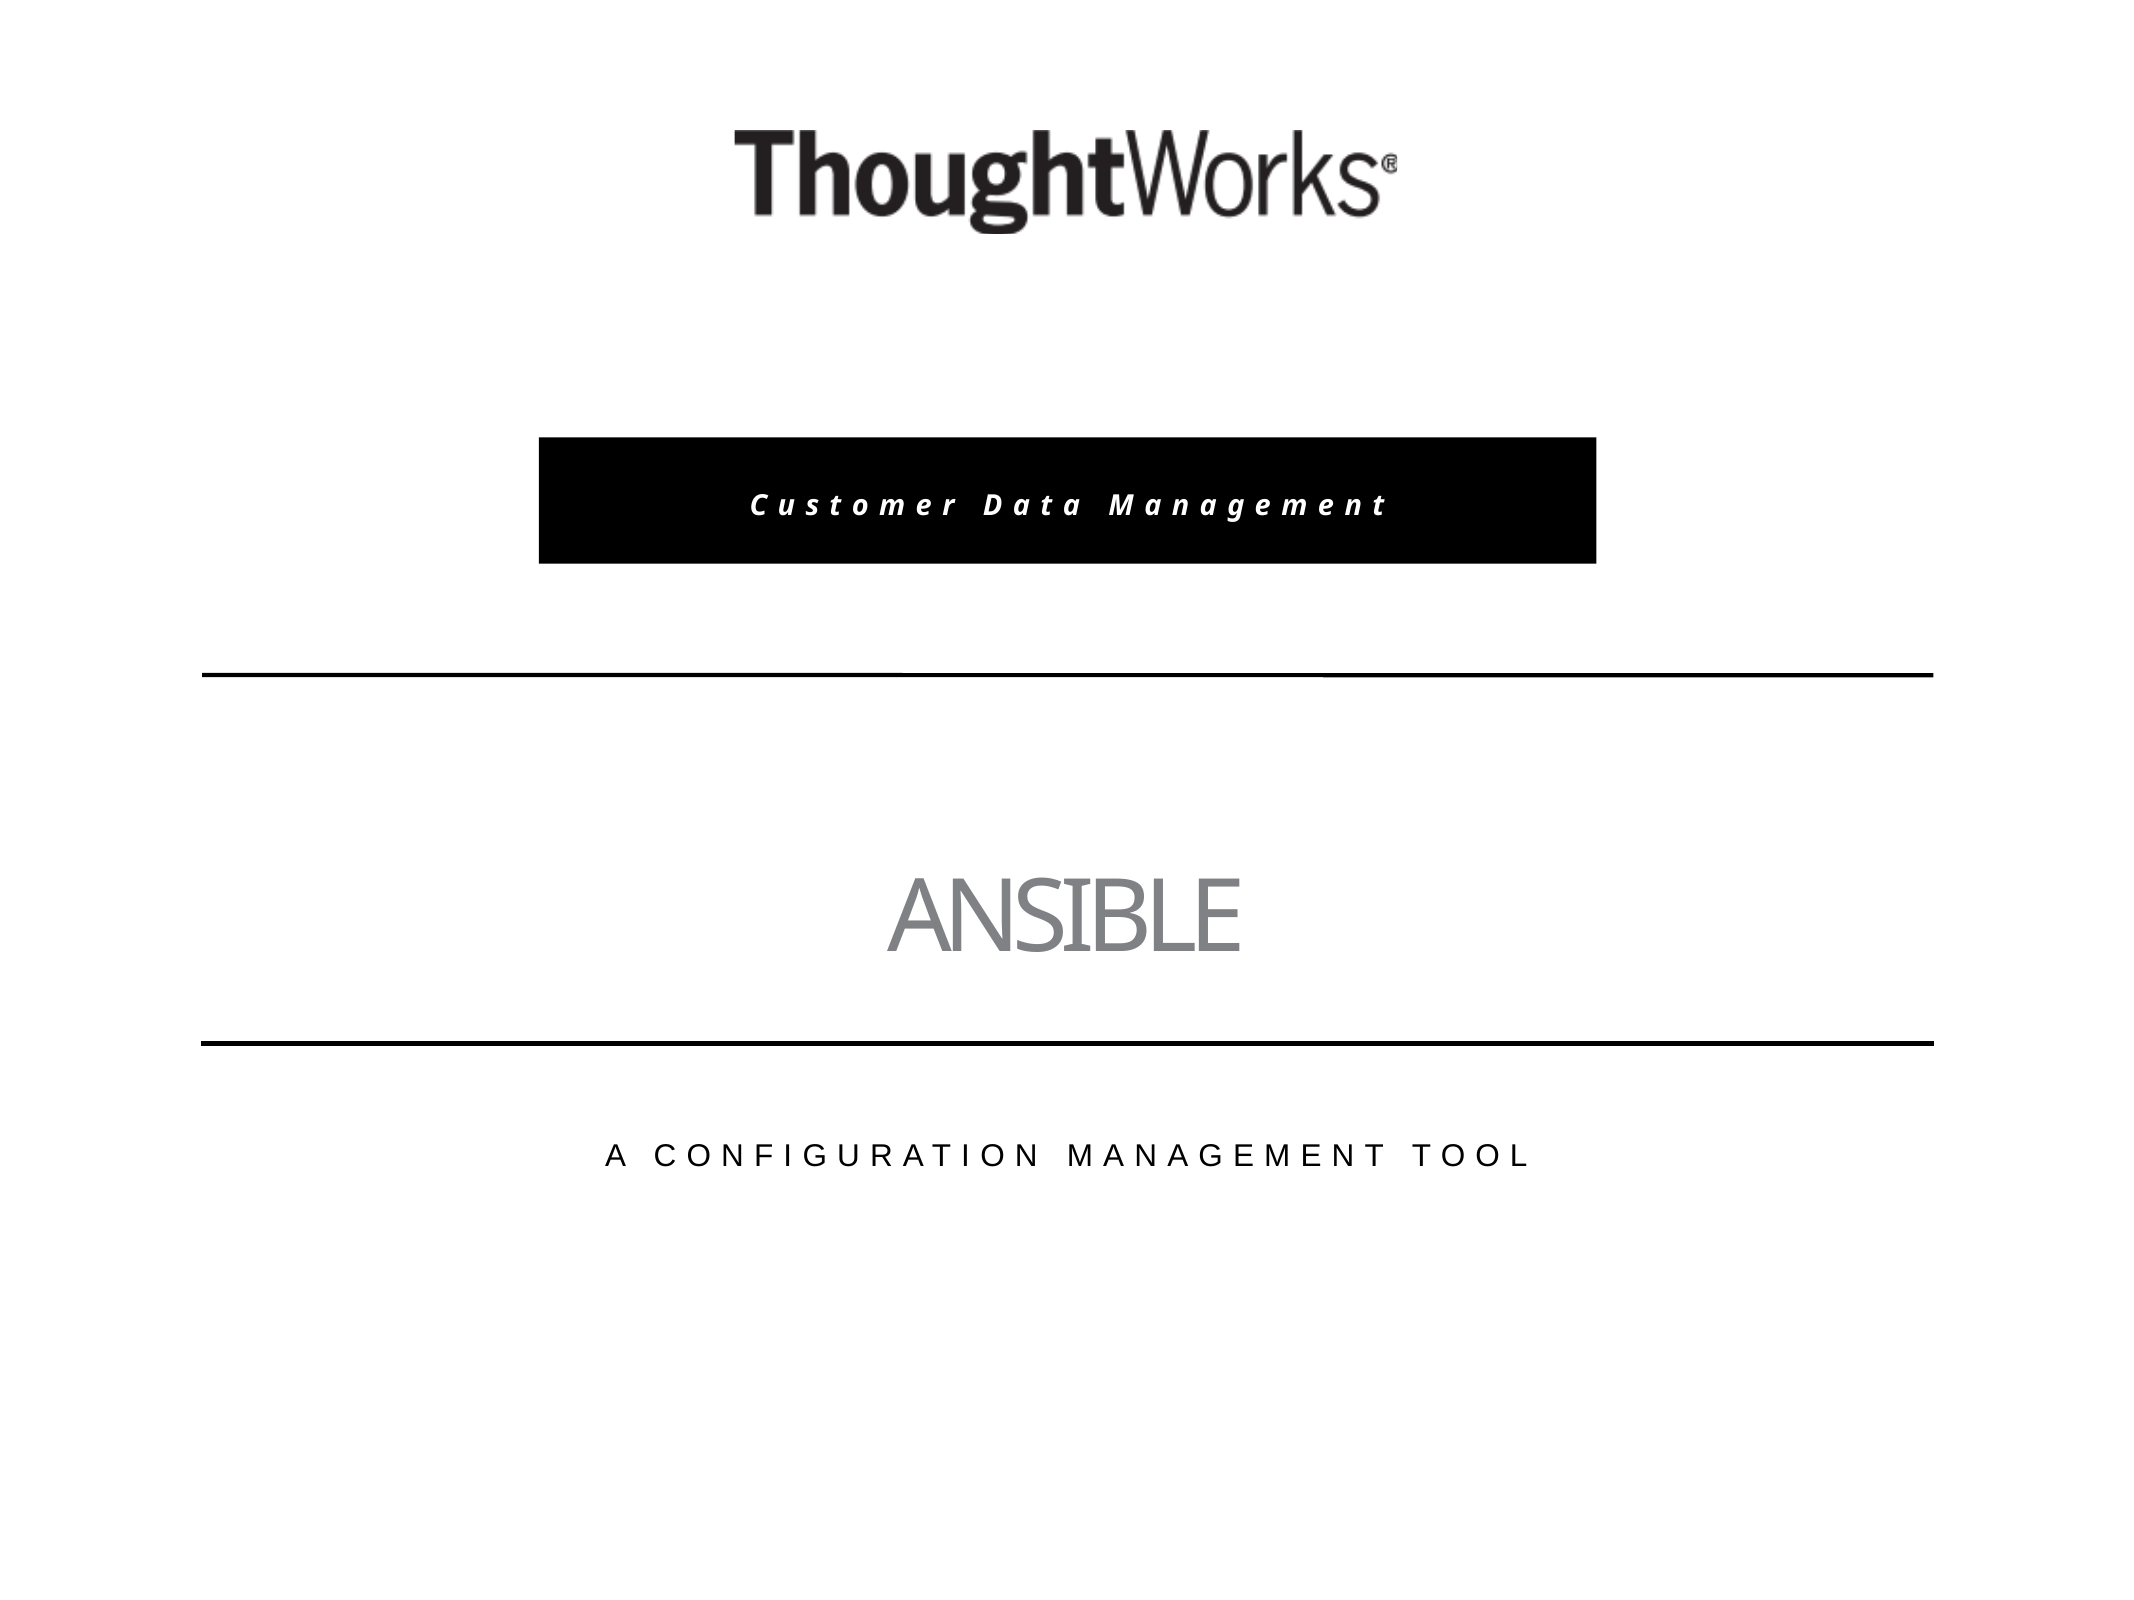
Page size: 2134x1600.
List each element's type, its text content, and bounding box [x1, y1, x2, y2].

list Customer Data Management [538, 437, 1597, 564]
title ANSIBLE [62, 725, 2071, 1038]
list A CONFIGURATION MANAGEMENT TOOL [429, 1112, 1705, 1473]
